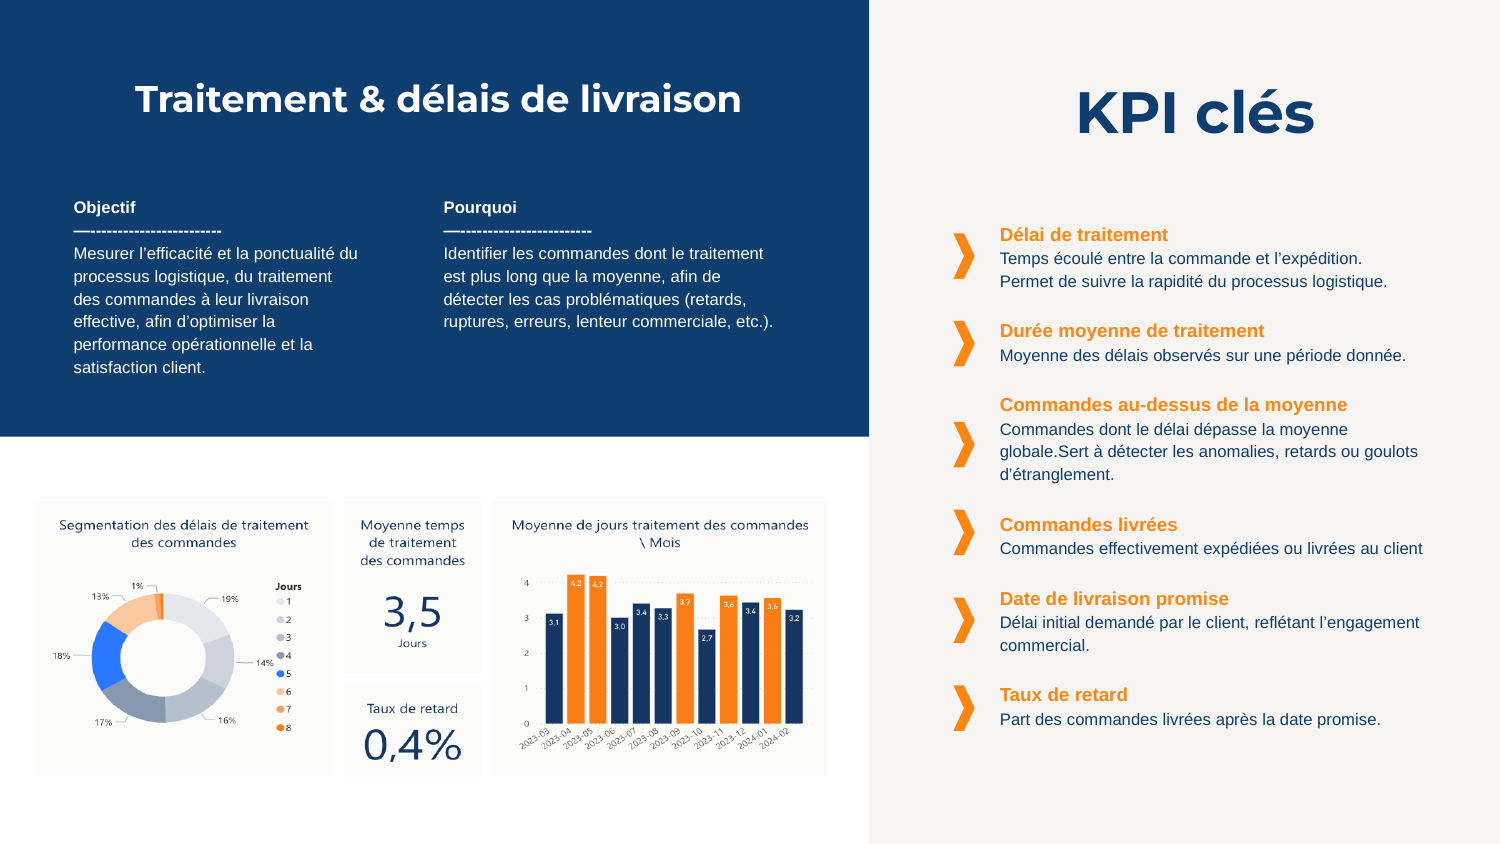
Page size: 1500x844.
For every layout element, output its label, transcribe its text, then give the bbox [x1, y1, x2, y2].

text_box [0, 0, 1500, 844]
title KPI clés [1009, 60, 1382, 163]
list Pourquoi —------------------------ Identifier les commandes dont le traitement est plus long que la moyenne, afin de détecter les cas problématiques (retards, ruptures, erreurs, lenteur commerciale, etc.). [428, 178, 801, 367]
list Délai de traitement Temps écoulé entre la commande et l’expédition. Permet de suivre la rapidité du processus logistique. Durée moyenne de traitement Moyenne des délais observés sur une période donnée. Commandes au-dessus de la moyenne Commandes dont le délai dépasse la moyenne globale.Sert à détecter les anomalies, retards ou goulots d’étranglement. Commandes livrées Commandes effectivement expédiées ou livrées au client Date de livraison promise Délai initial demandé par le client, reflétant l’engagement commercial. Taux de retard Part des commandes livrées après la date promise. [984, 204, 1445, 844]
picture [7, 456, 851, 806]
list Objectif —------------------------ Mesurer l’efficacité et la ponctualité du processus logistique, du traitement des commandes à leur livraison effective, afin d’optimiser la performance opérationnelle et la satisfaction client. [58, 178, 380, 397]
title Traitement & délais de livraison [60, 60, 817, 136]
